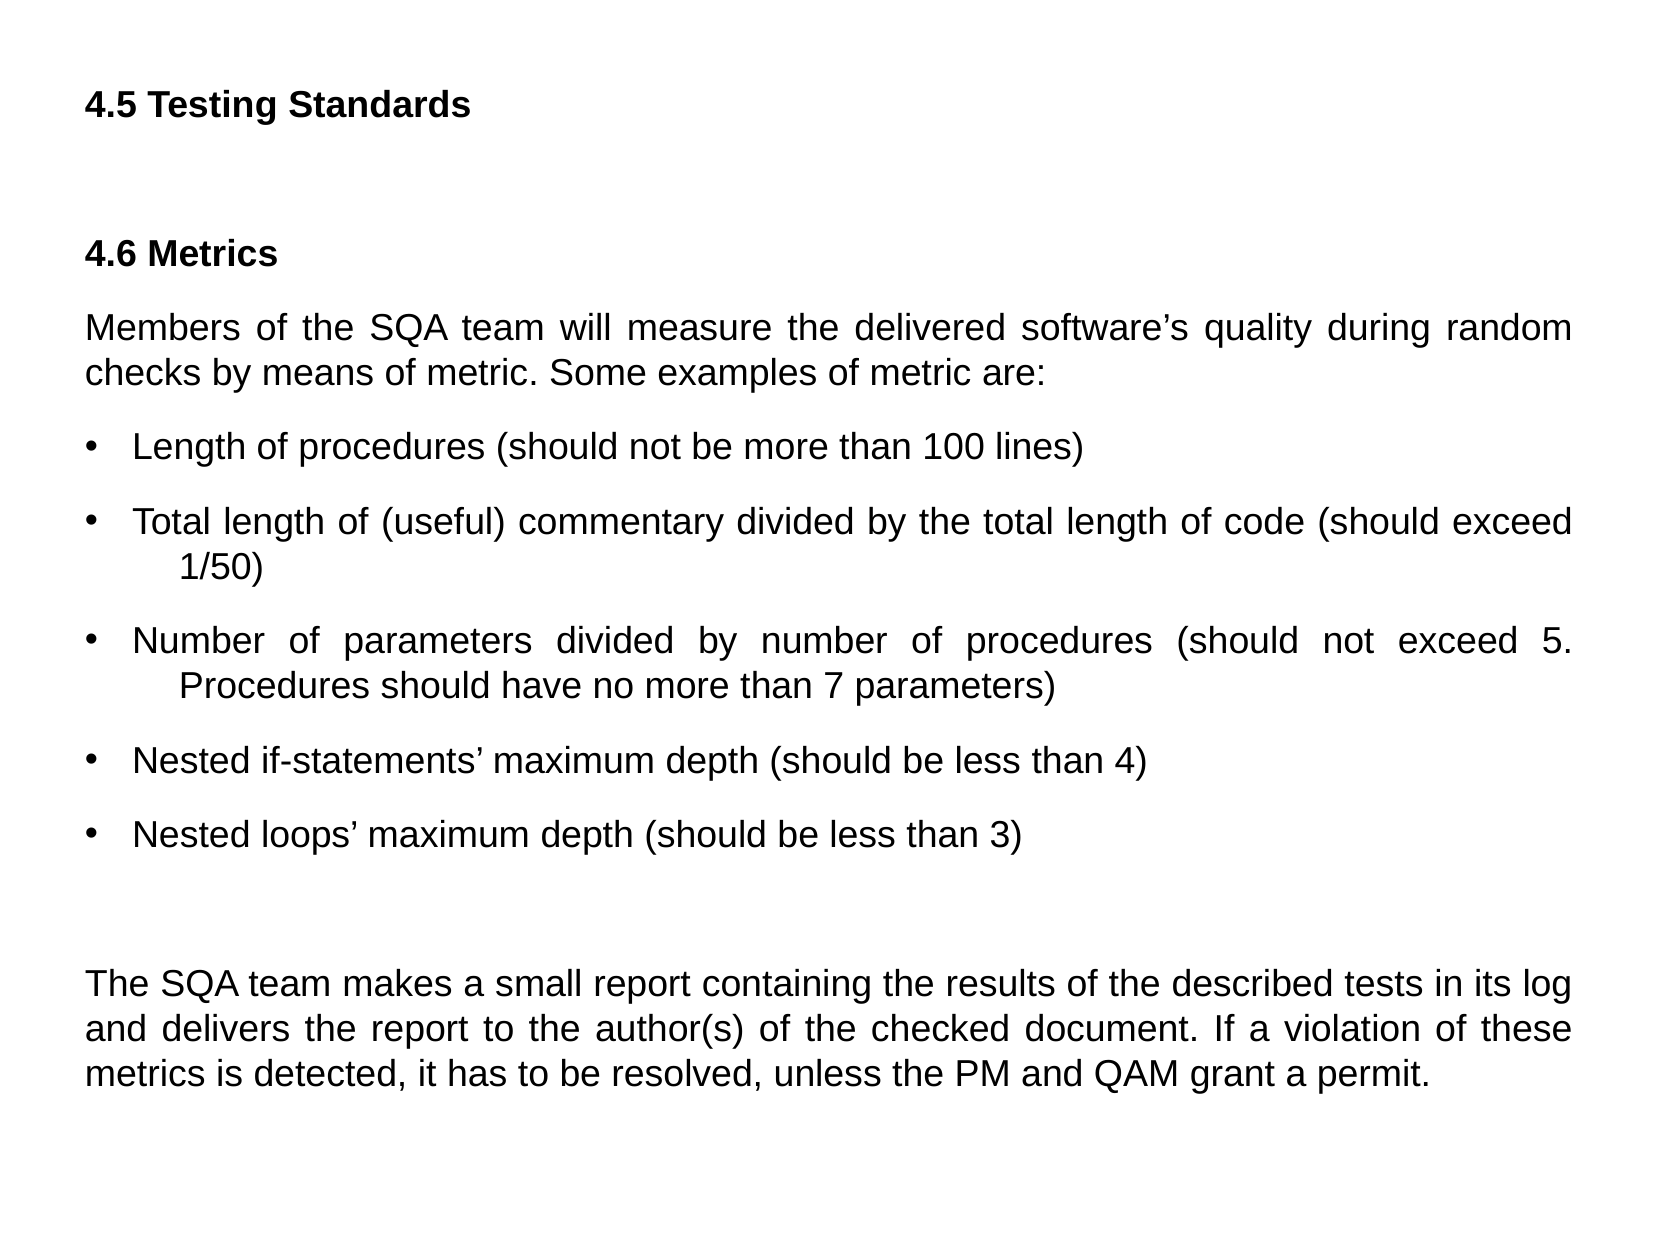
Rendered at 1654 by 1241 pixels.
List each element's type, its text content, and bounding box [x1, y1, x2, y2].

list 4.5 Testing Standards 4.6 Metrics Members of the SQA team will measure the delivered software’s quality during random checks by means of metric. Some examples of metric are: Length of procedures (should not be more than 100 lines) Total length of (useful) commentary divided by the total length of code (should exceed 1/50) Number of parameters divided by number of procedures (should not exceed 5. Procedures should have no more than 7 parameters) Nested if-statements’ maximum depth (should be less than 4) Nested loops’ maximum depth (should be less than 3) The SQA team makes a small report containing the results of the described tests in its log and delivers the report to the author(s) of the checked document. If a violation of these metrics is detected, it has to be resolved, unless the PM and QAM grant a permit. [85, 79, 1574, 1152]
